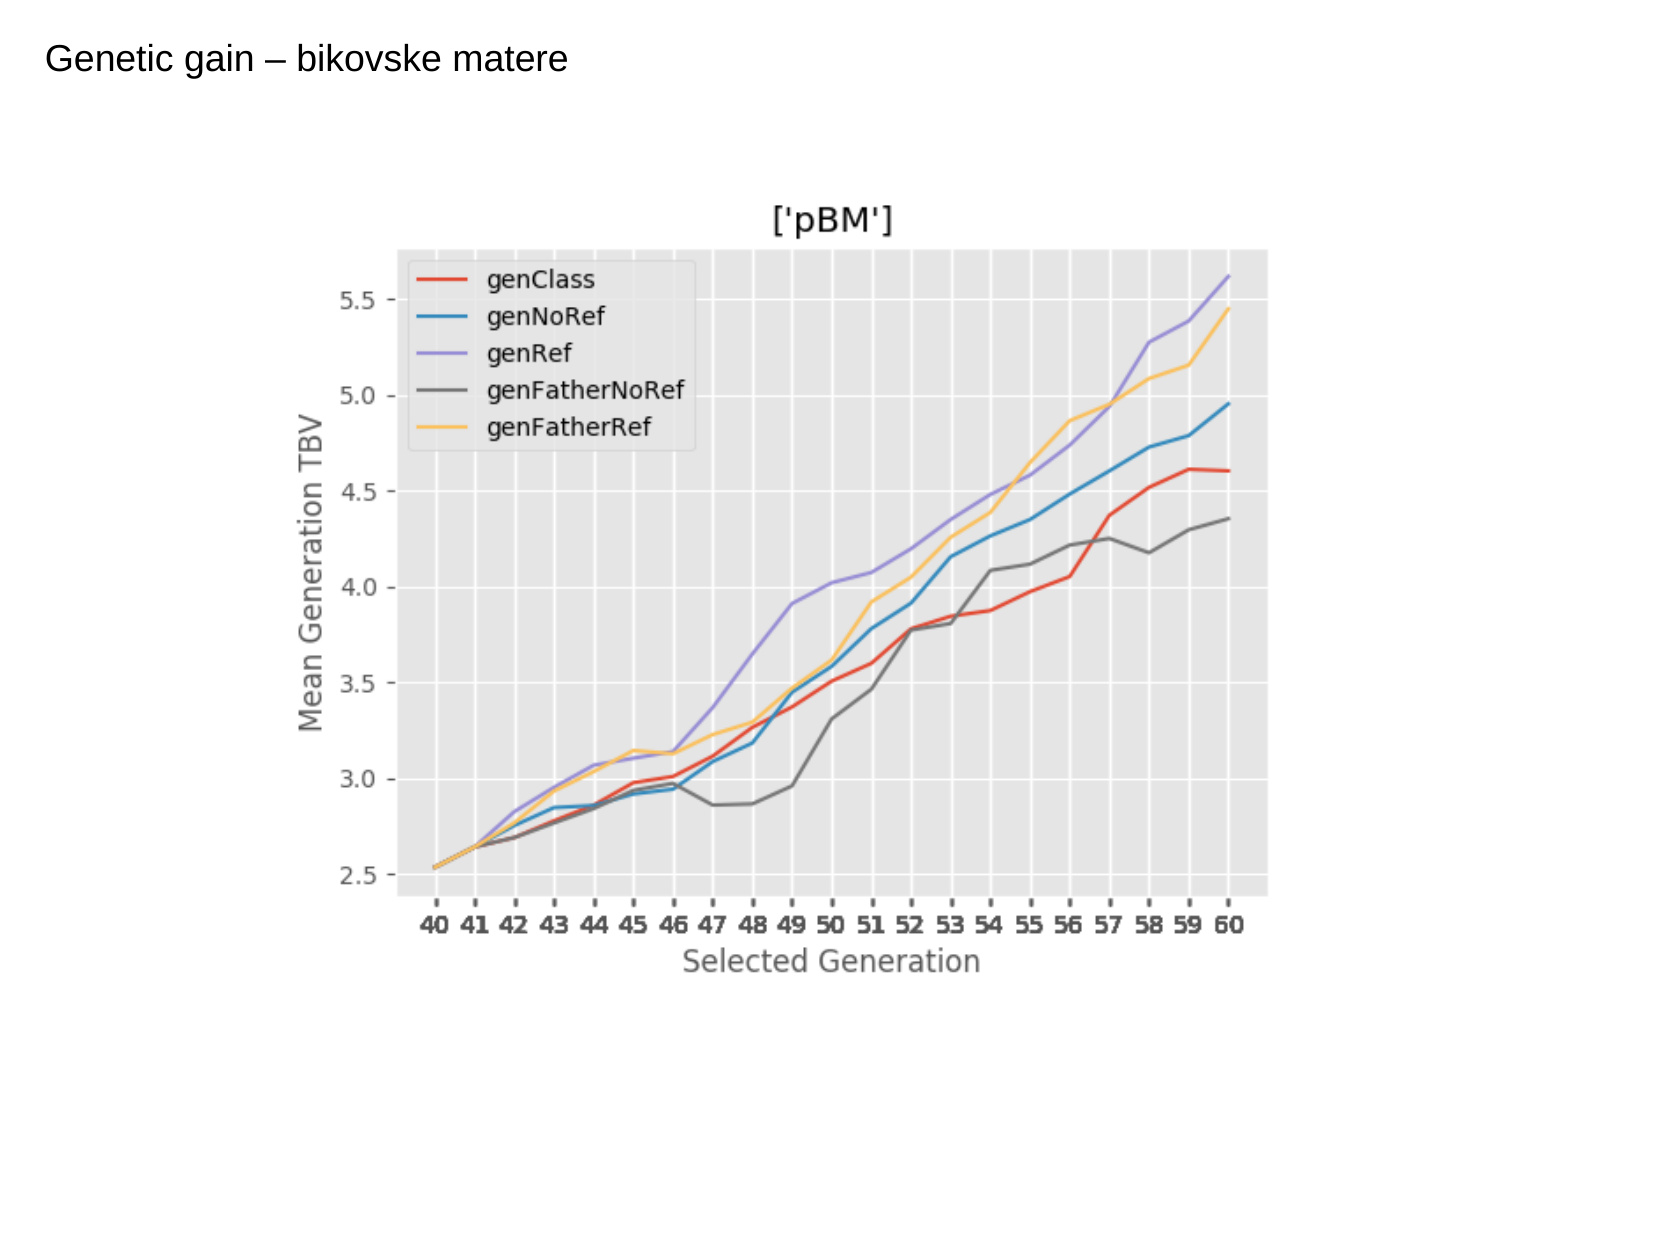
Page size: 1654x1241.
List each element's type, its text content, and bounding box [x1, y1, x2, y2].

picture [255, 146, 1381, 991]
text_box Genetic gain – bikovske matere [30, 30, 1351, 87]
